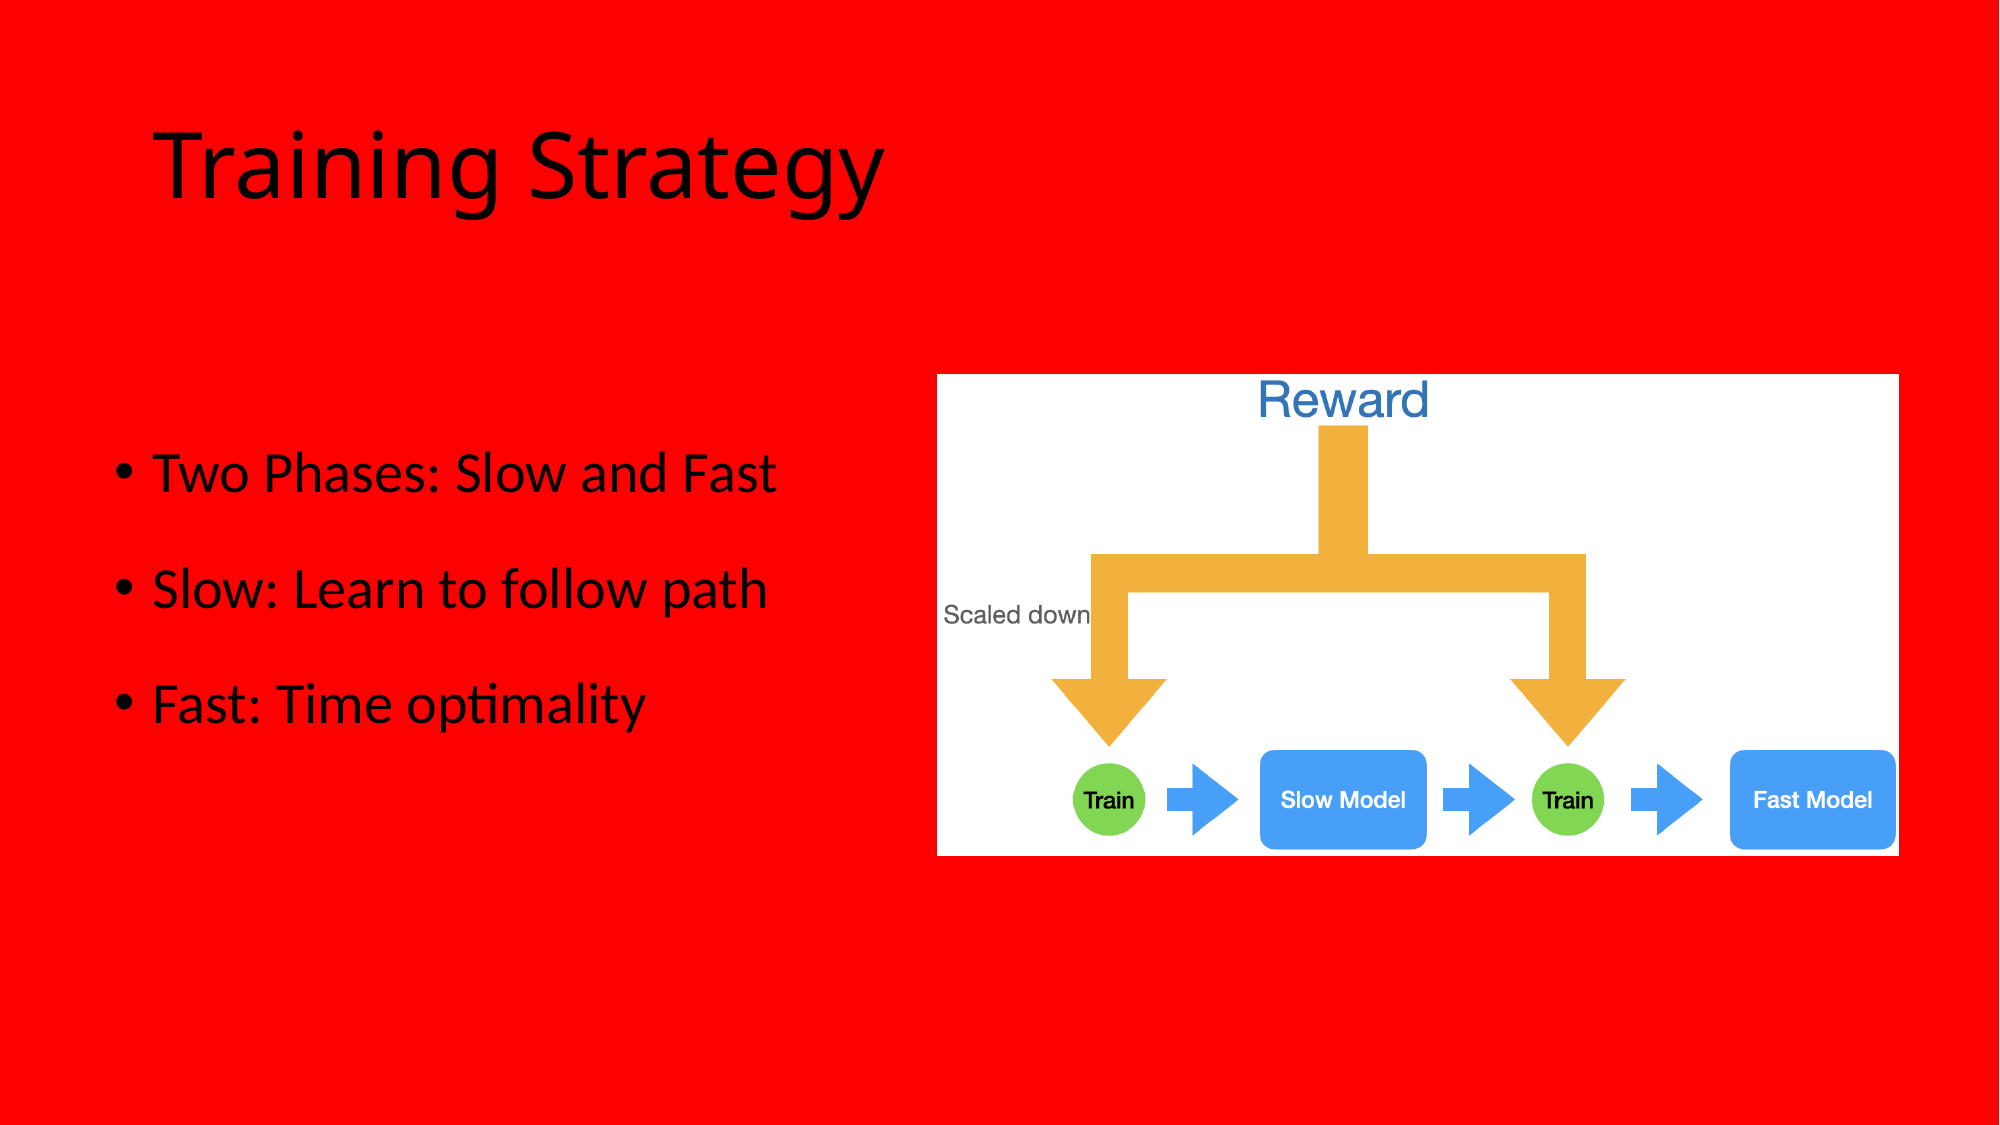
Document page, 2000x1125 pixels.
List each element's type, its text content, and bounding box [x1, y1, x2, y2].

picture [937, 374, 1899, 856]
title Training Strategy [137, 59, 1862, 263]
list Two Phases: Slow and Fast Slow: Learn to follow path Fast: Time optimality [99, 263, 1900, 916]
